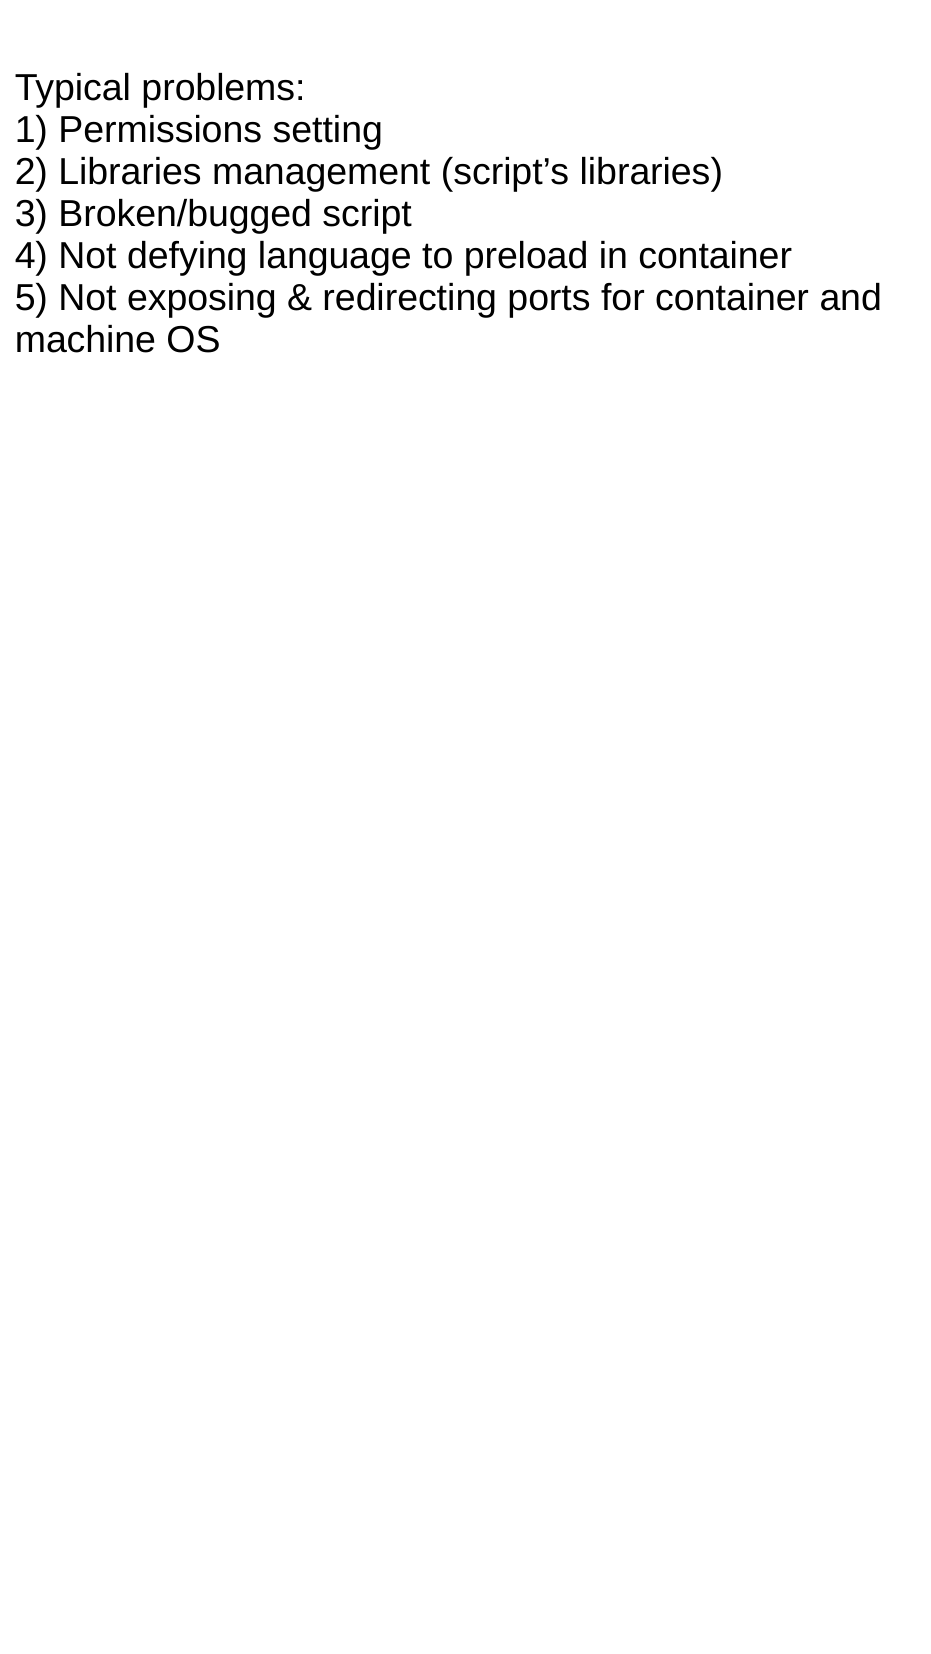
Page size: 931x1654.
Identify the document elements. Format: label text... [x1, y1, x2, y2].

text_box Typical problems: 1) Permissions setting 2) Libraries management (script’s libraries) 3) Broken/bugged script 4) Not defying language to preload in container 5) Not exposing & redirecting ports for container and machine OS [0, 59, 916, 368]
